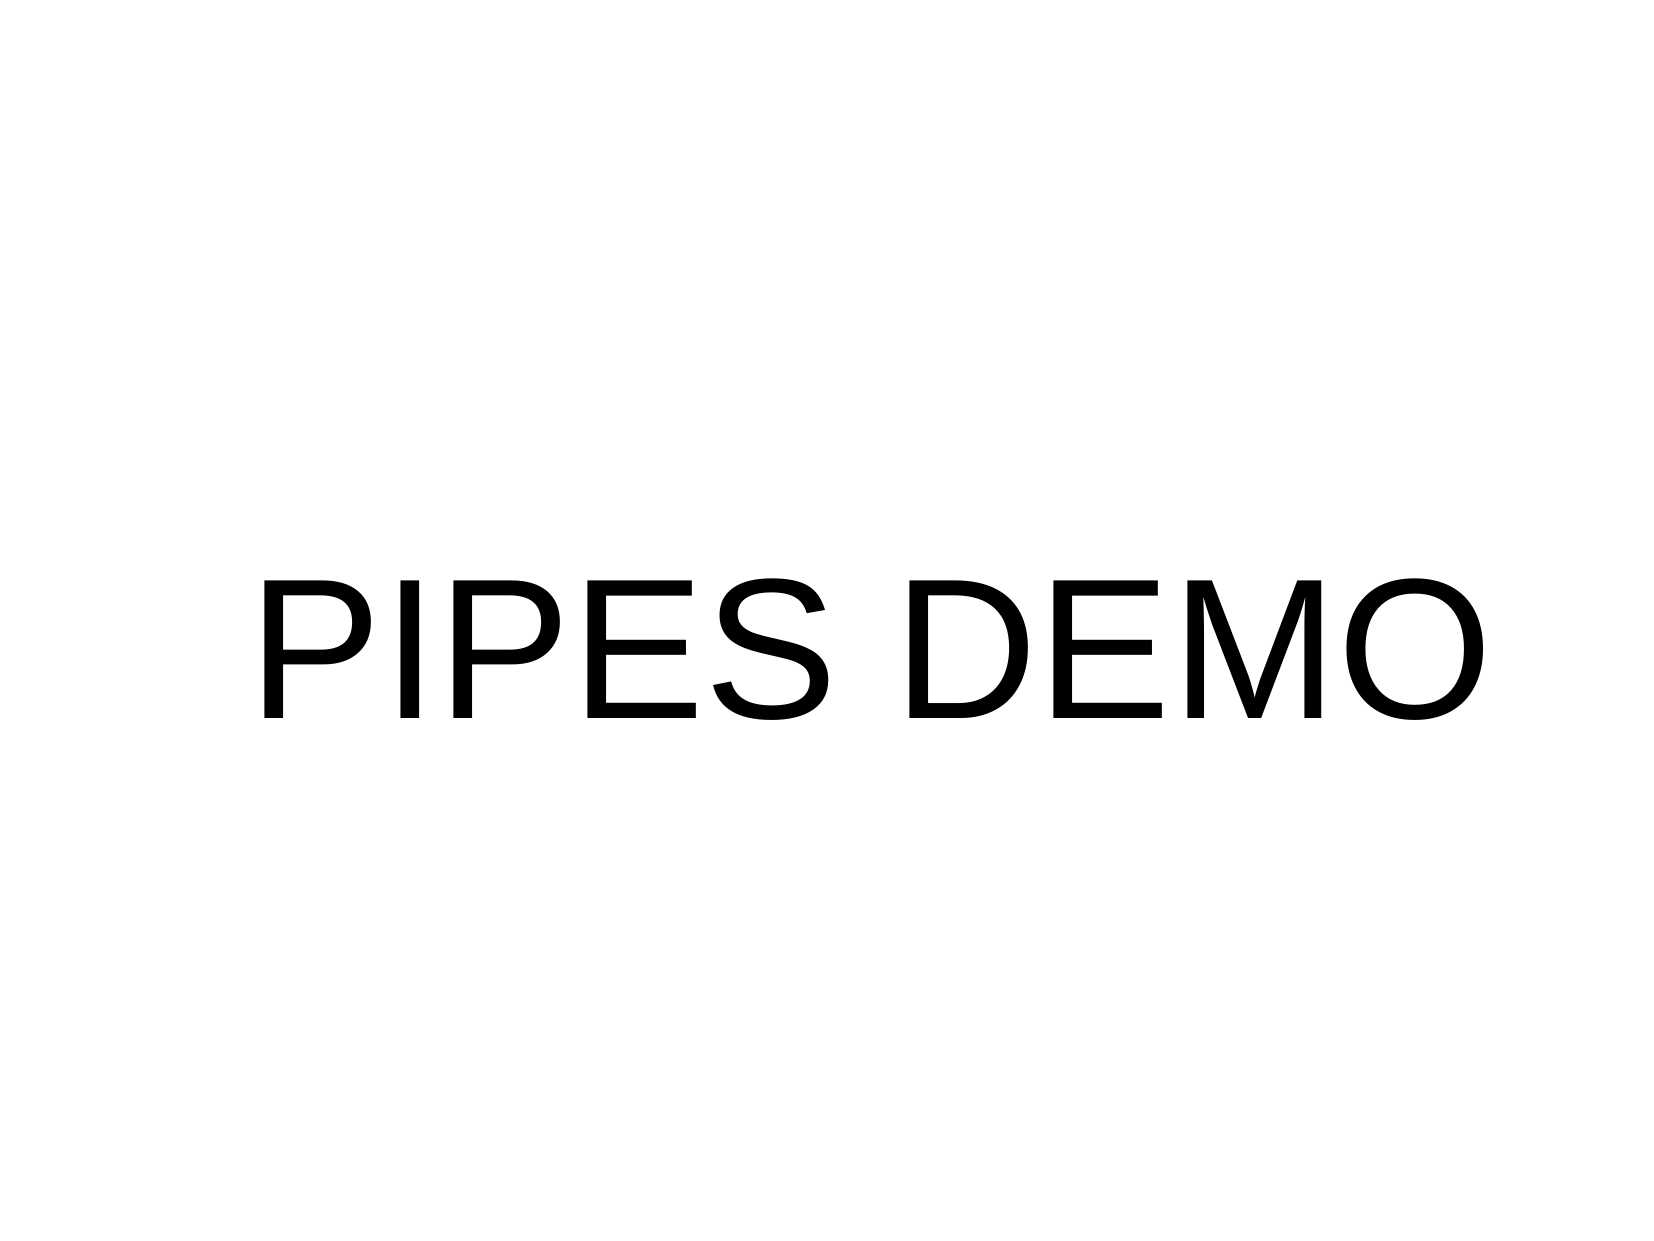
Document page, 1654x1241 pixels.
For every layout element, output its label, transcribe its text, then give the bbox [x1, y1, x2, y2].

list PIPES DEMO [82, 290, 1571, 1010]
